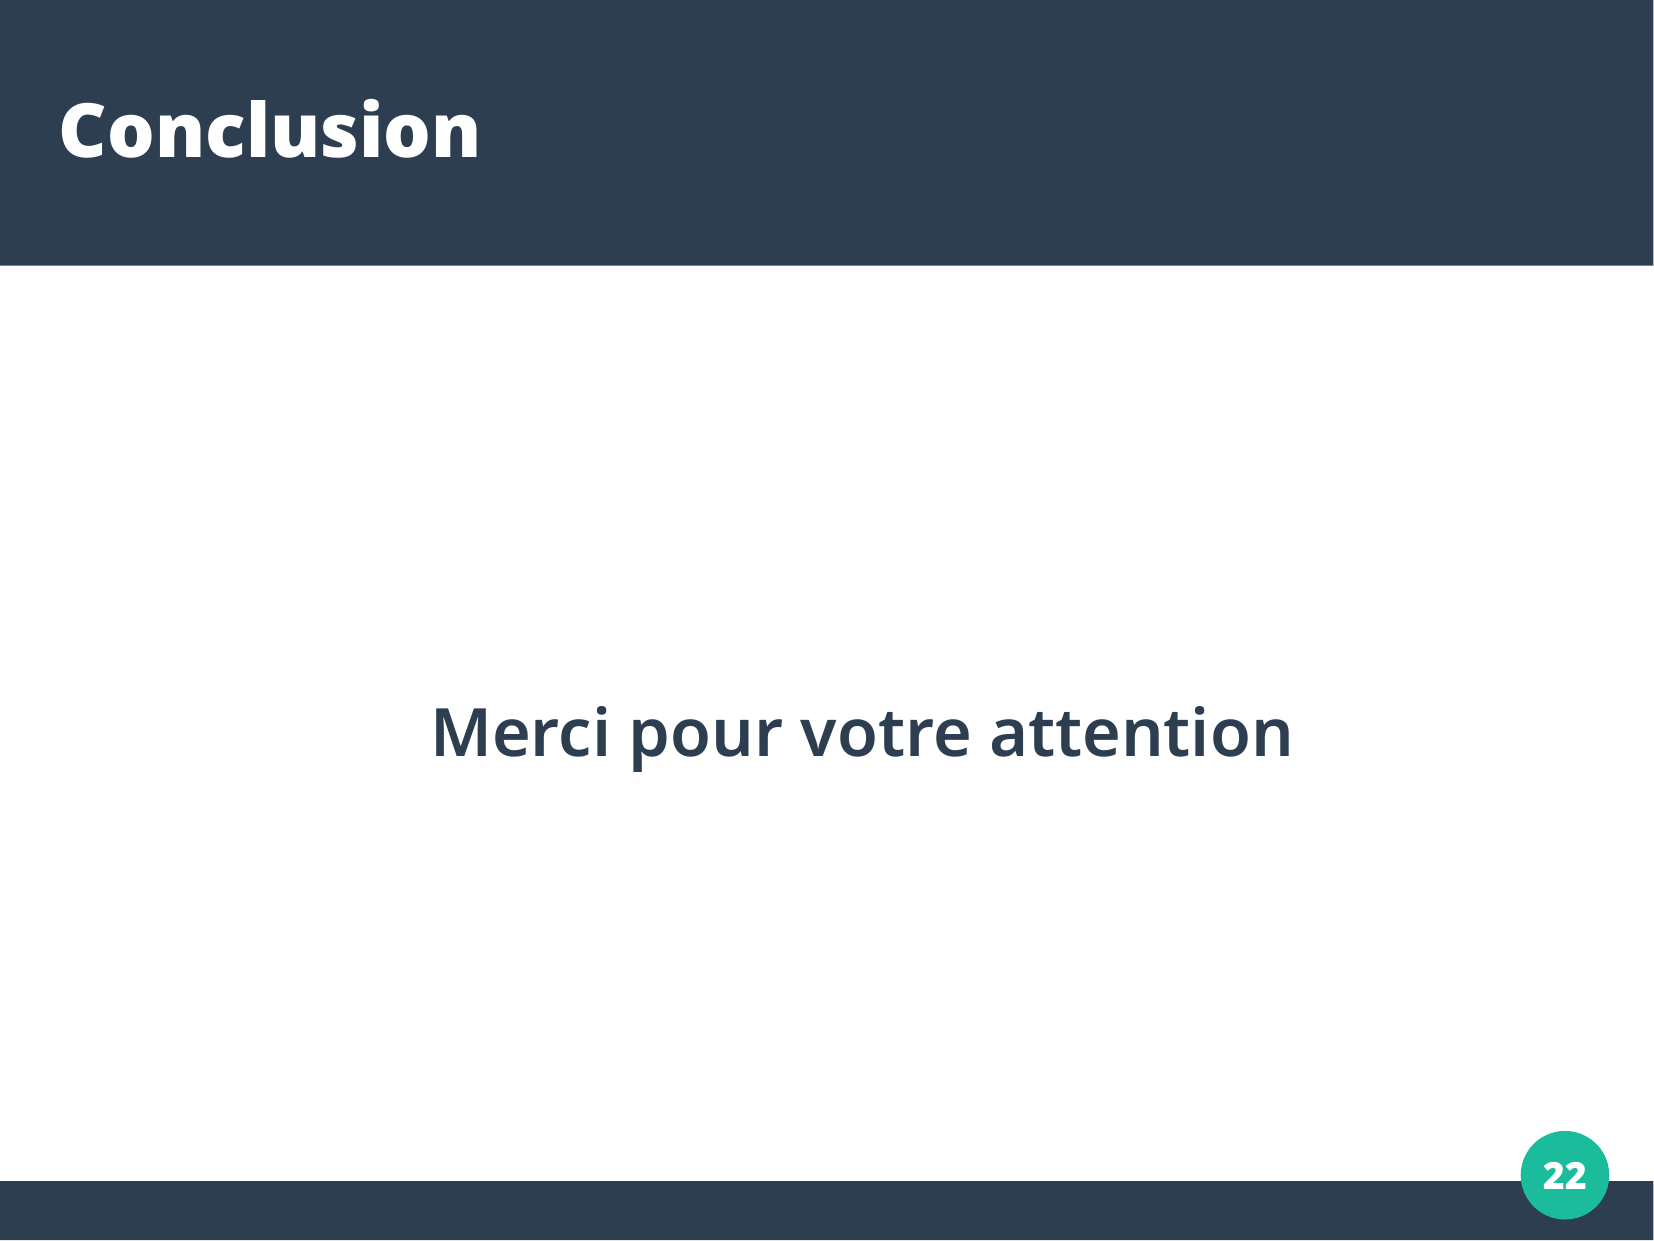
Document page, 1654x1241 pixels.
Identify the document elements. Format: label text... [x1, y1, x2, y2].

list Merci pour votre attention [59, 324, 1595, 1152]
title Conclusion [59, 49, 1595, 207]
